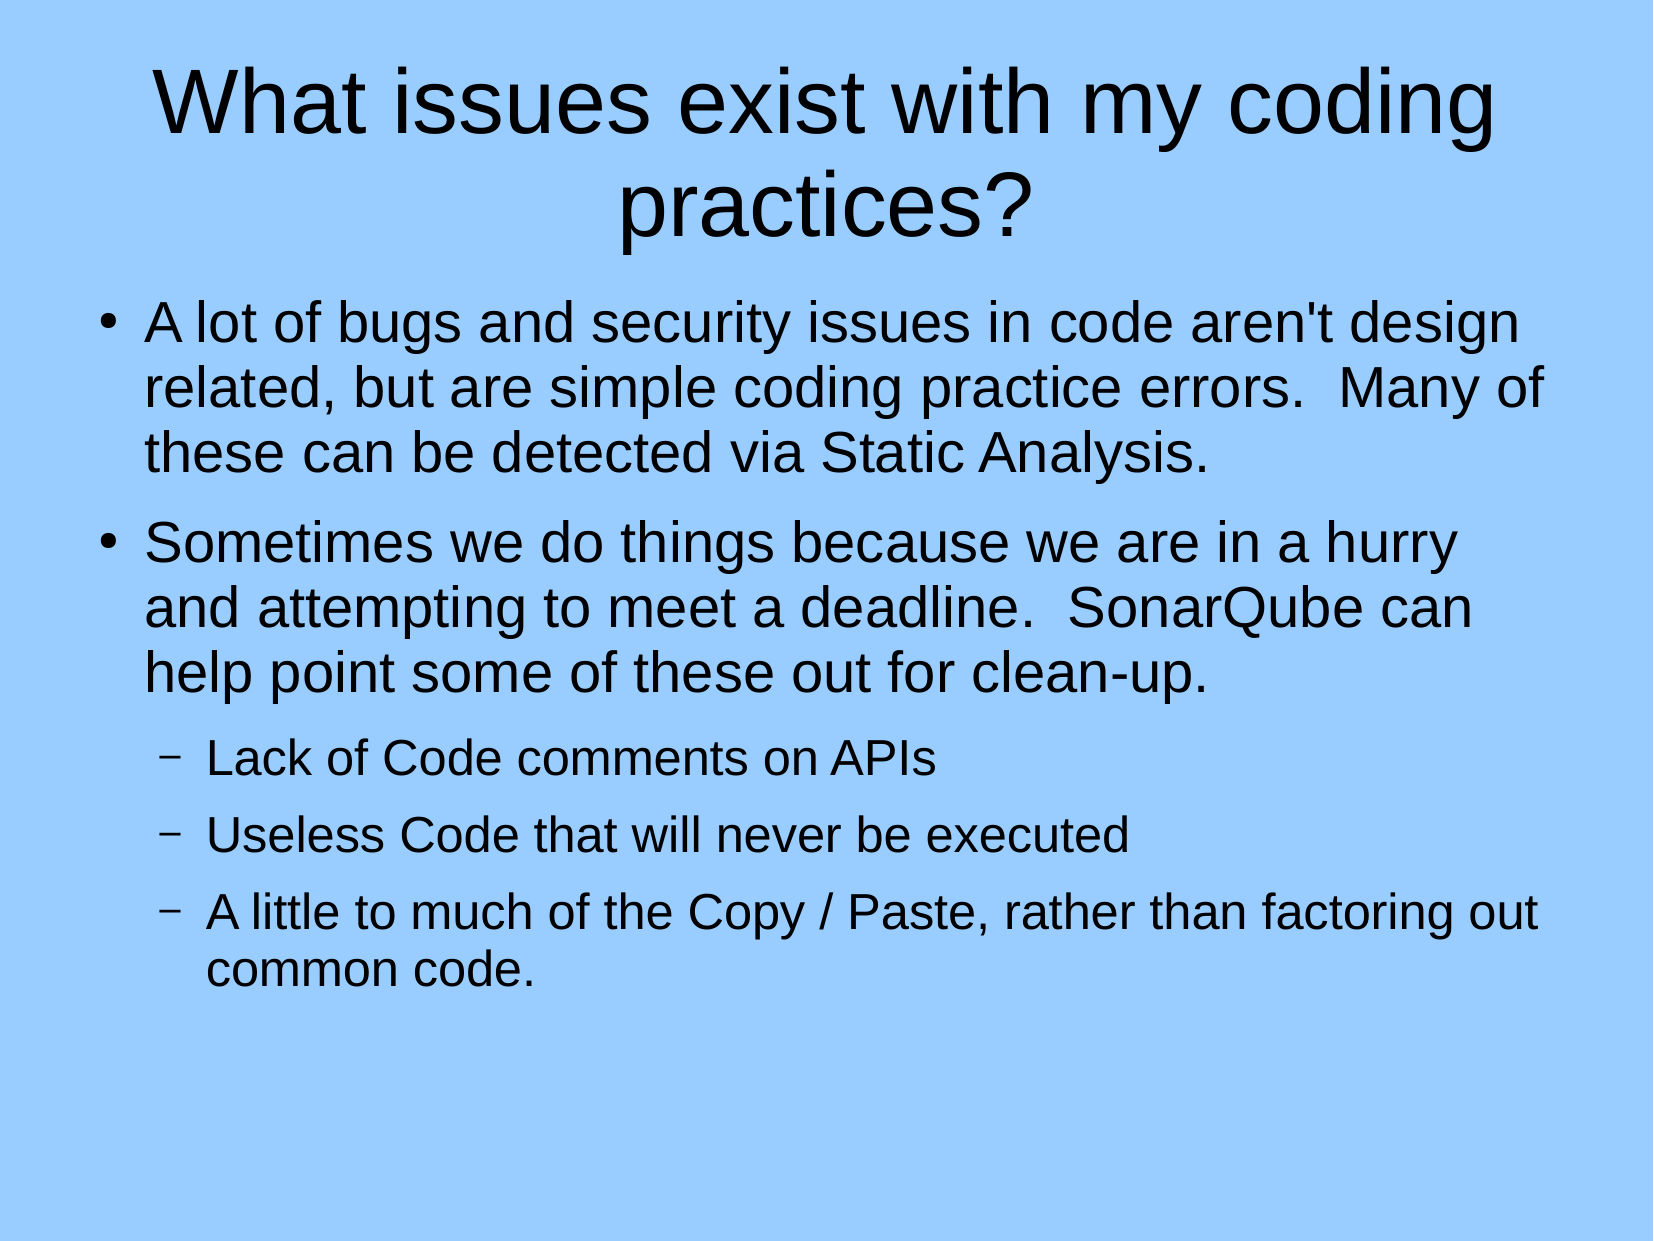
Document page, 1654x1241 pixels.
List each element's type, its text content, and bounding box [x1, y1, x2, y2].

list A lot of bugs and security issues in code aren't design related, but are simple coding practice errors. Many of these can be detected via Static Analysis. Sometimes we do things because we are in a hurry and attempting to meet a deadline. SonarQube can help point some of these out for clean-up. Lack of Code comments on APIs Useless Code that will never be executed A little to much of the Copy / Paste, rather than factoring out common code. [82, 290, 1571, 1010]
title What issues exist with my coding practices? [82, 49, 1571, 257]
